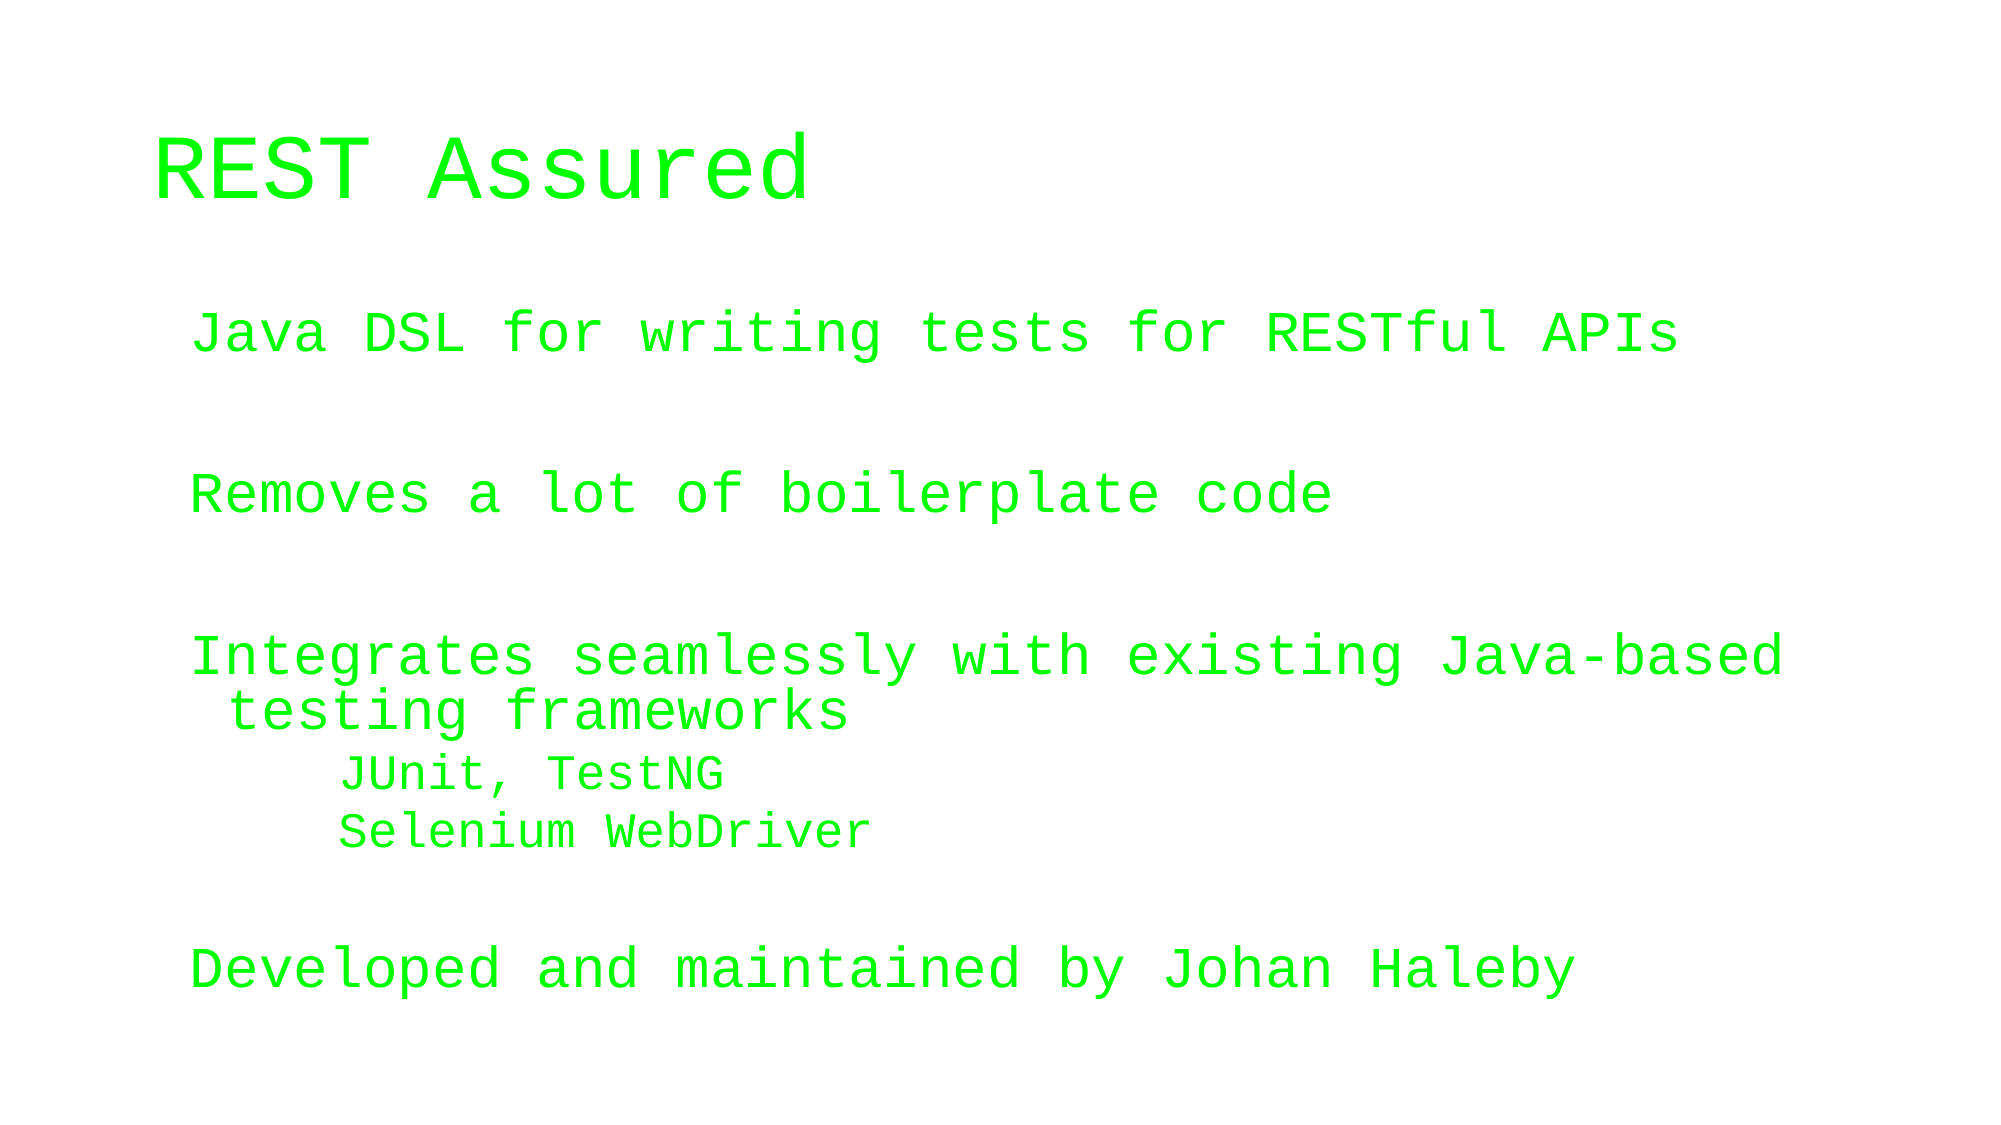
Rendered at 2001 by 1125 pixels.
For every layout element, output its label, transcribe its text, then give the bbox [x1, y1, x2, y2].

title REST Assured [137, 59, 1863, 278]
list Java DSL for writing tests for RESTful APIs Removes a lot of boilerplate code Integrates seamlessly with existing Java-based testing frameworks JUnit, TestNG Selenium WebDriver Developed and maintained by Johan Haleby [137, 299, 1863, 1014]
